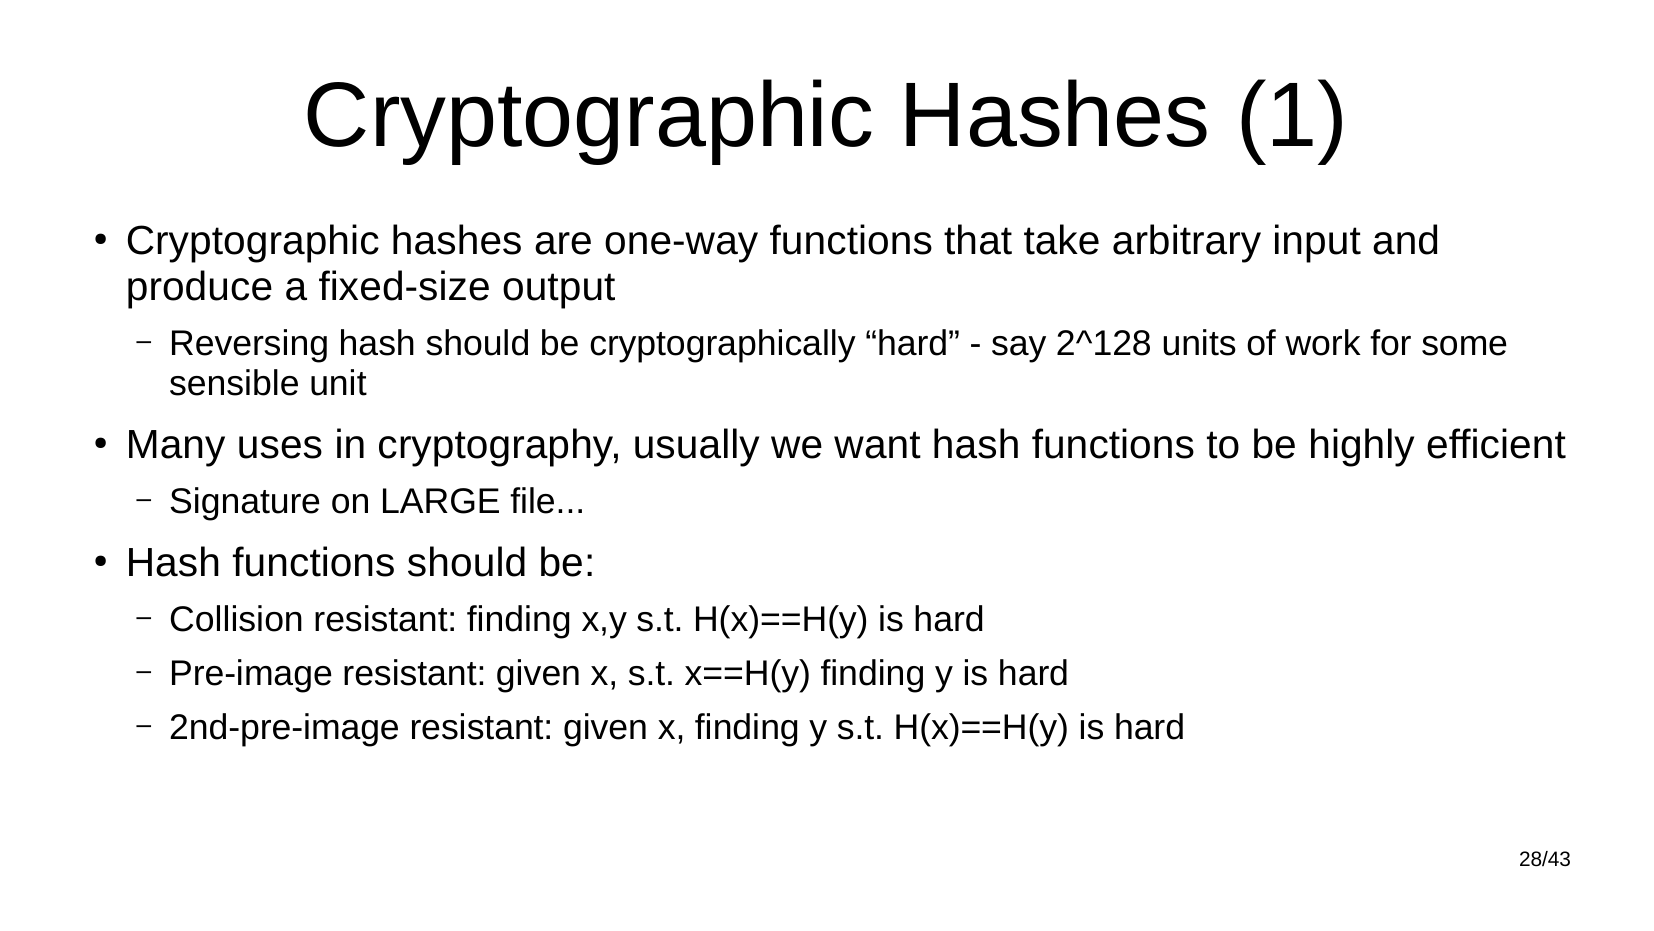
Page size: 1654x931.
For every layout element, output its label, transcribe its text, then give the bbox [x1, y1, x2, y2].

title Cryptographic Hashes (1) [82, 37, 1571, 193]
list Cryptographic hashes are one-way functions that take arbitrary input and produce a fixed-size output Reversing hash should be cryptographically “hard” - say 2^128 units of work for some sensible unit Many uses in cryptography, usually we want hash functions to be highly efficient Signature on LARGE file... Hash functions should be: Collision resistant: finding x,y s.t. H(x)==H(y) is hard Pre-image resistant: given x, s.t. x==H(y) finding y is hard 2nd-pre-image resistant: given x, finding y s.t. H(x)==H(y) is hard [82, 217, 1571, 758]
